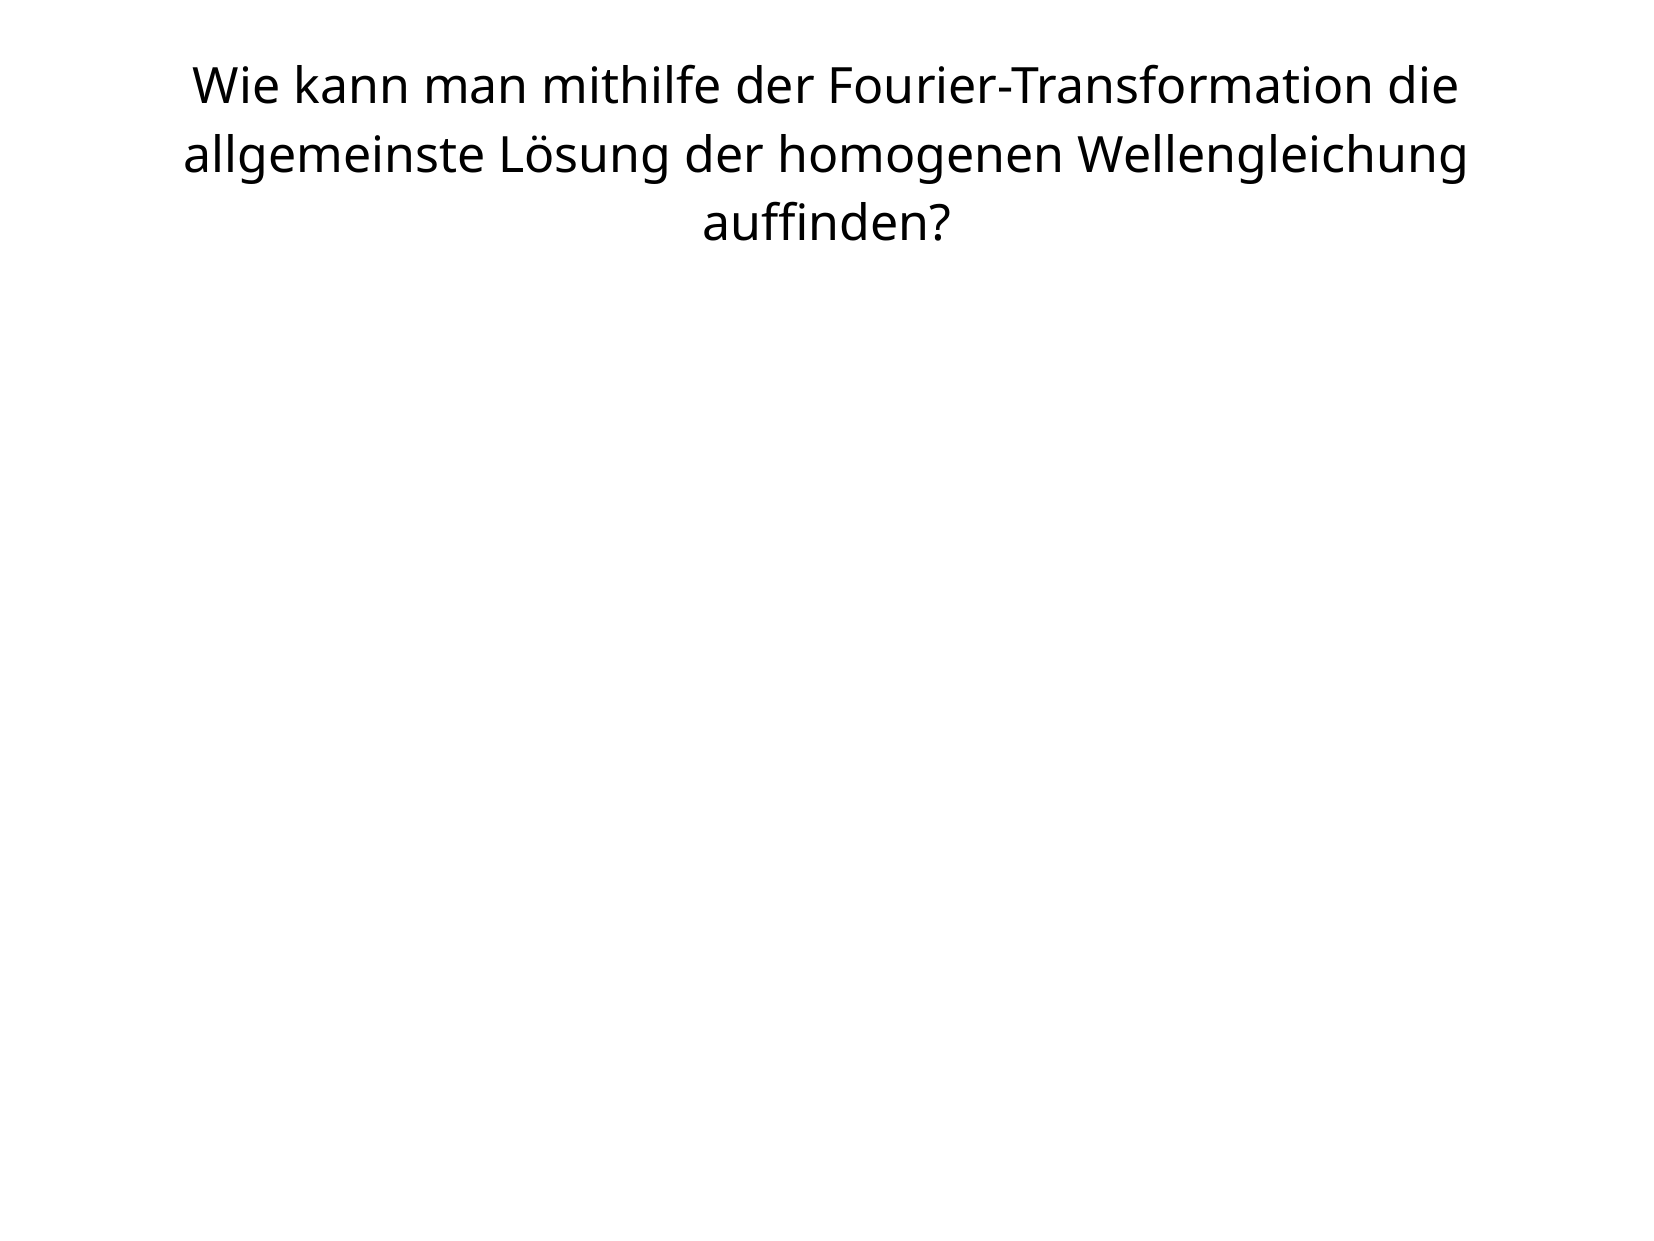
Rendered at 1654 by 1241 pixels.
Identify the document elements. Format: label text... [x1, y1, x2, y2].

title Wie kann man mithilfe der Fourier-Transformation die allgemeinste Lösung der homogenen Wellengleichung auffinden? [82, 49, 1571, 257]
